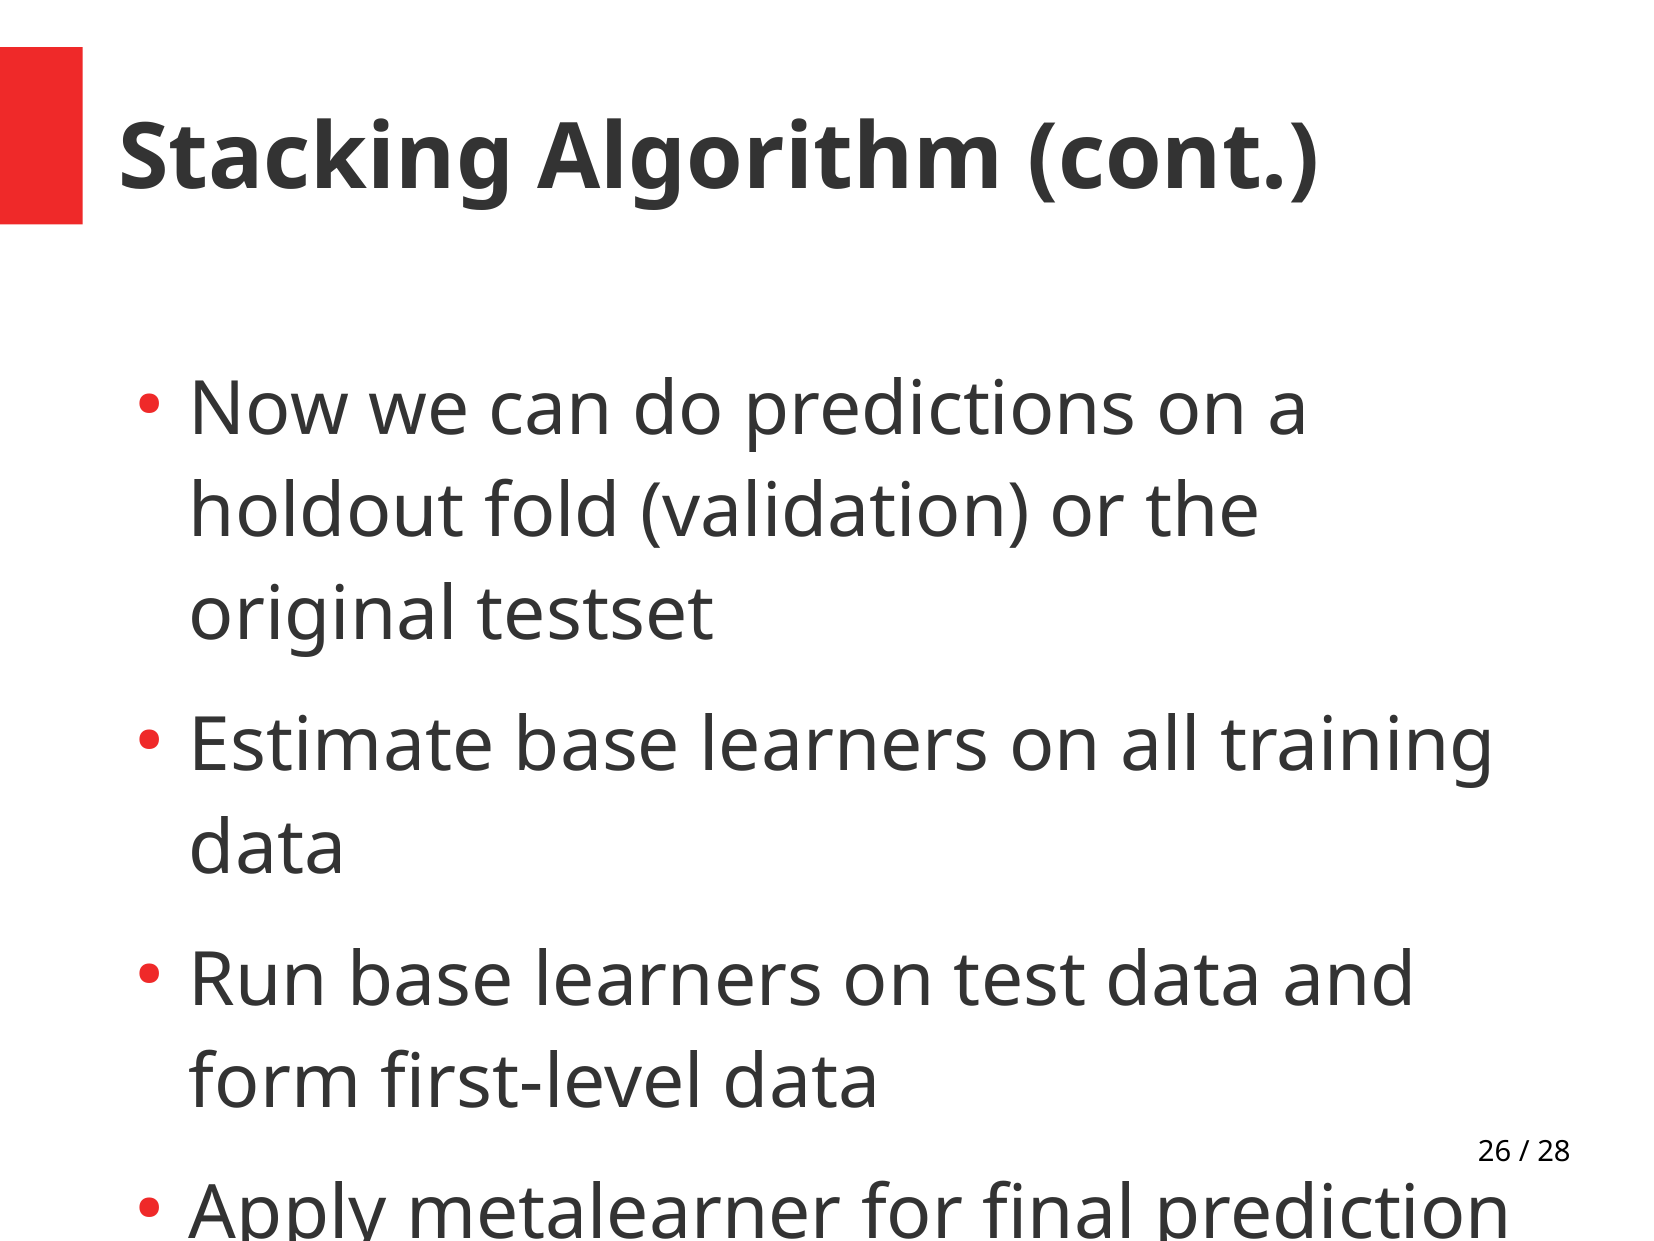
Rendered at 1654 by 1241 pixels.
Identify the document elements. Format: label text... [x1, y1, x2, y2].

list Now we can do predictions on a holdout fold (validation) or the original testset Estimate base learners on all training data Run base learners on test data and form first-level data Apply metalearner for final prediction [118, 354, 1536, 1074]
title Stacking Algorithm (cont.) [118, 49, 1571, 257]
